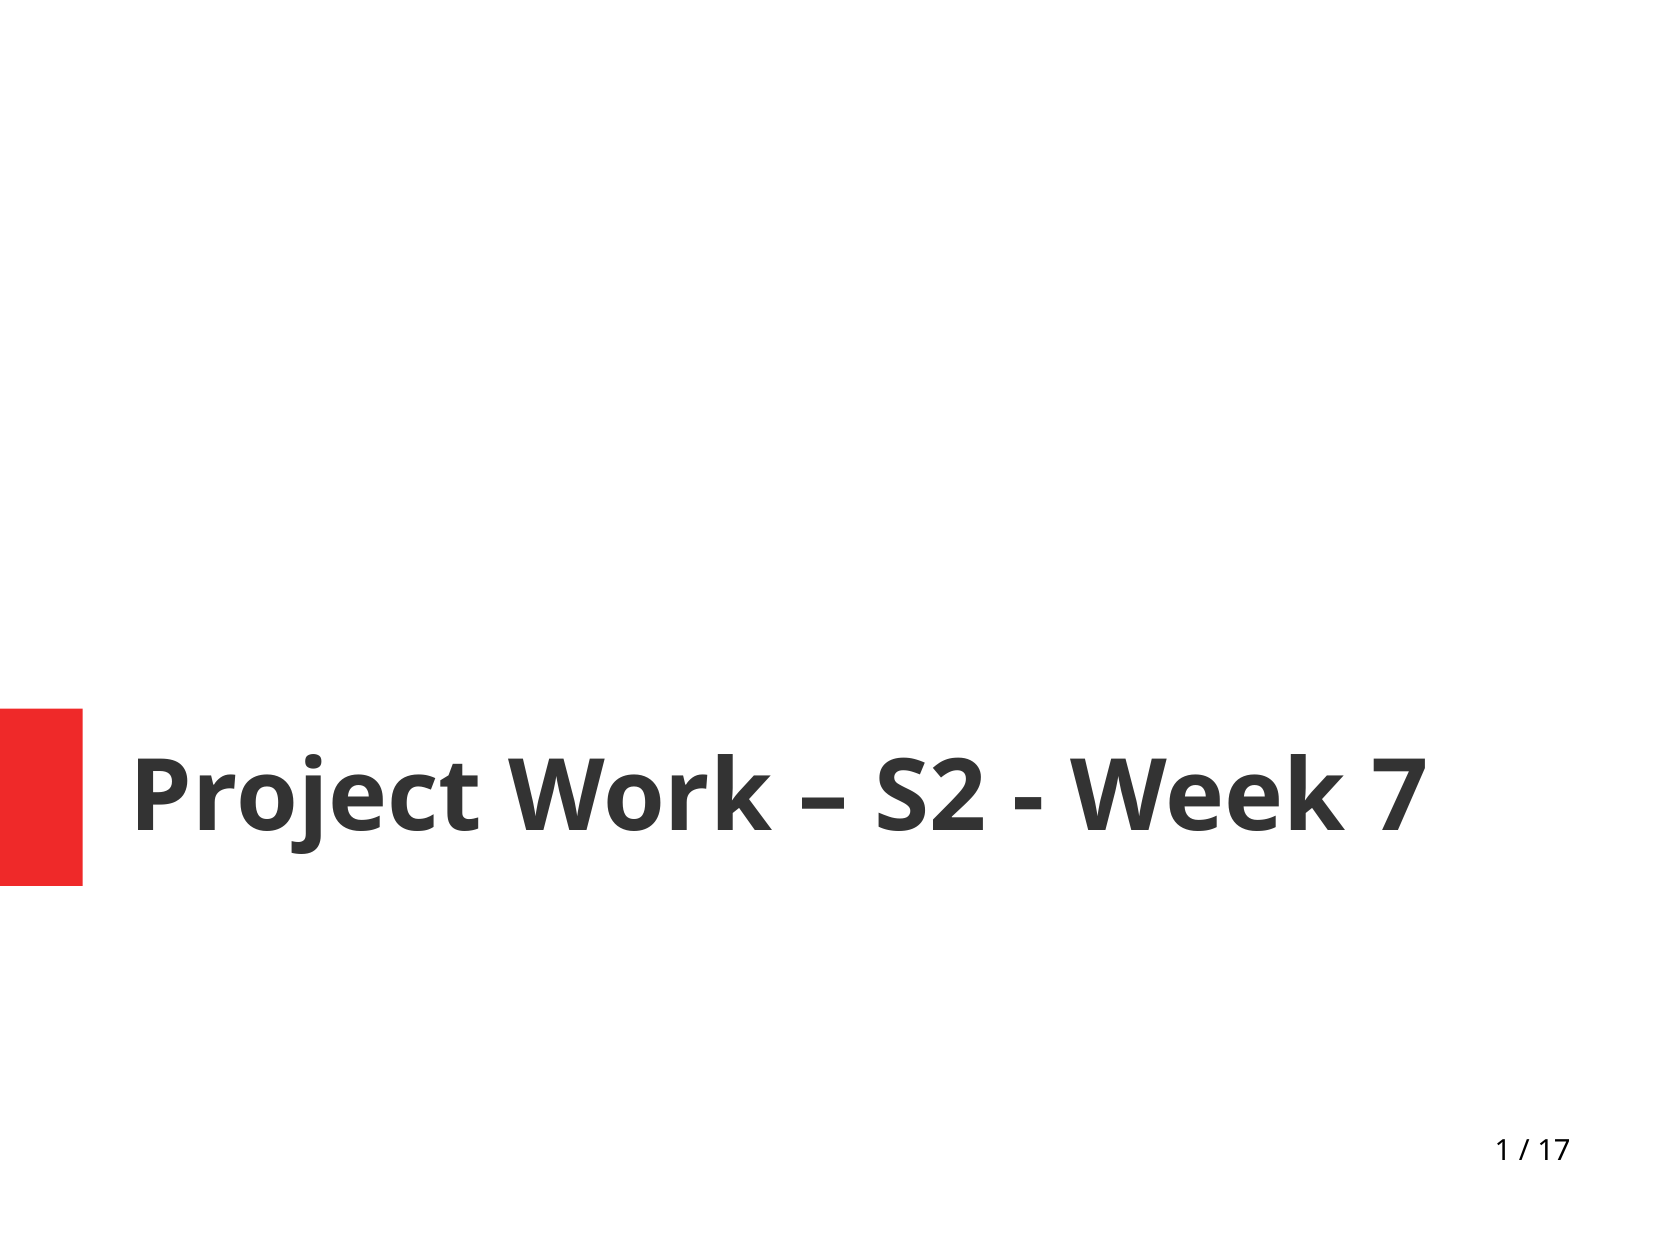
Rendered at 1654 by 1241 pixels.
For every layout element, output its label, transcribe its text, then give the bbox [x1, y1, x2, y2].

title Project Work – S2 - Week 7 [129, 655, 1536, 928]
